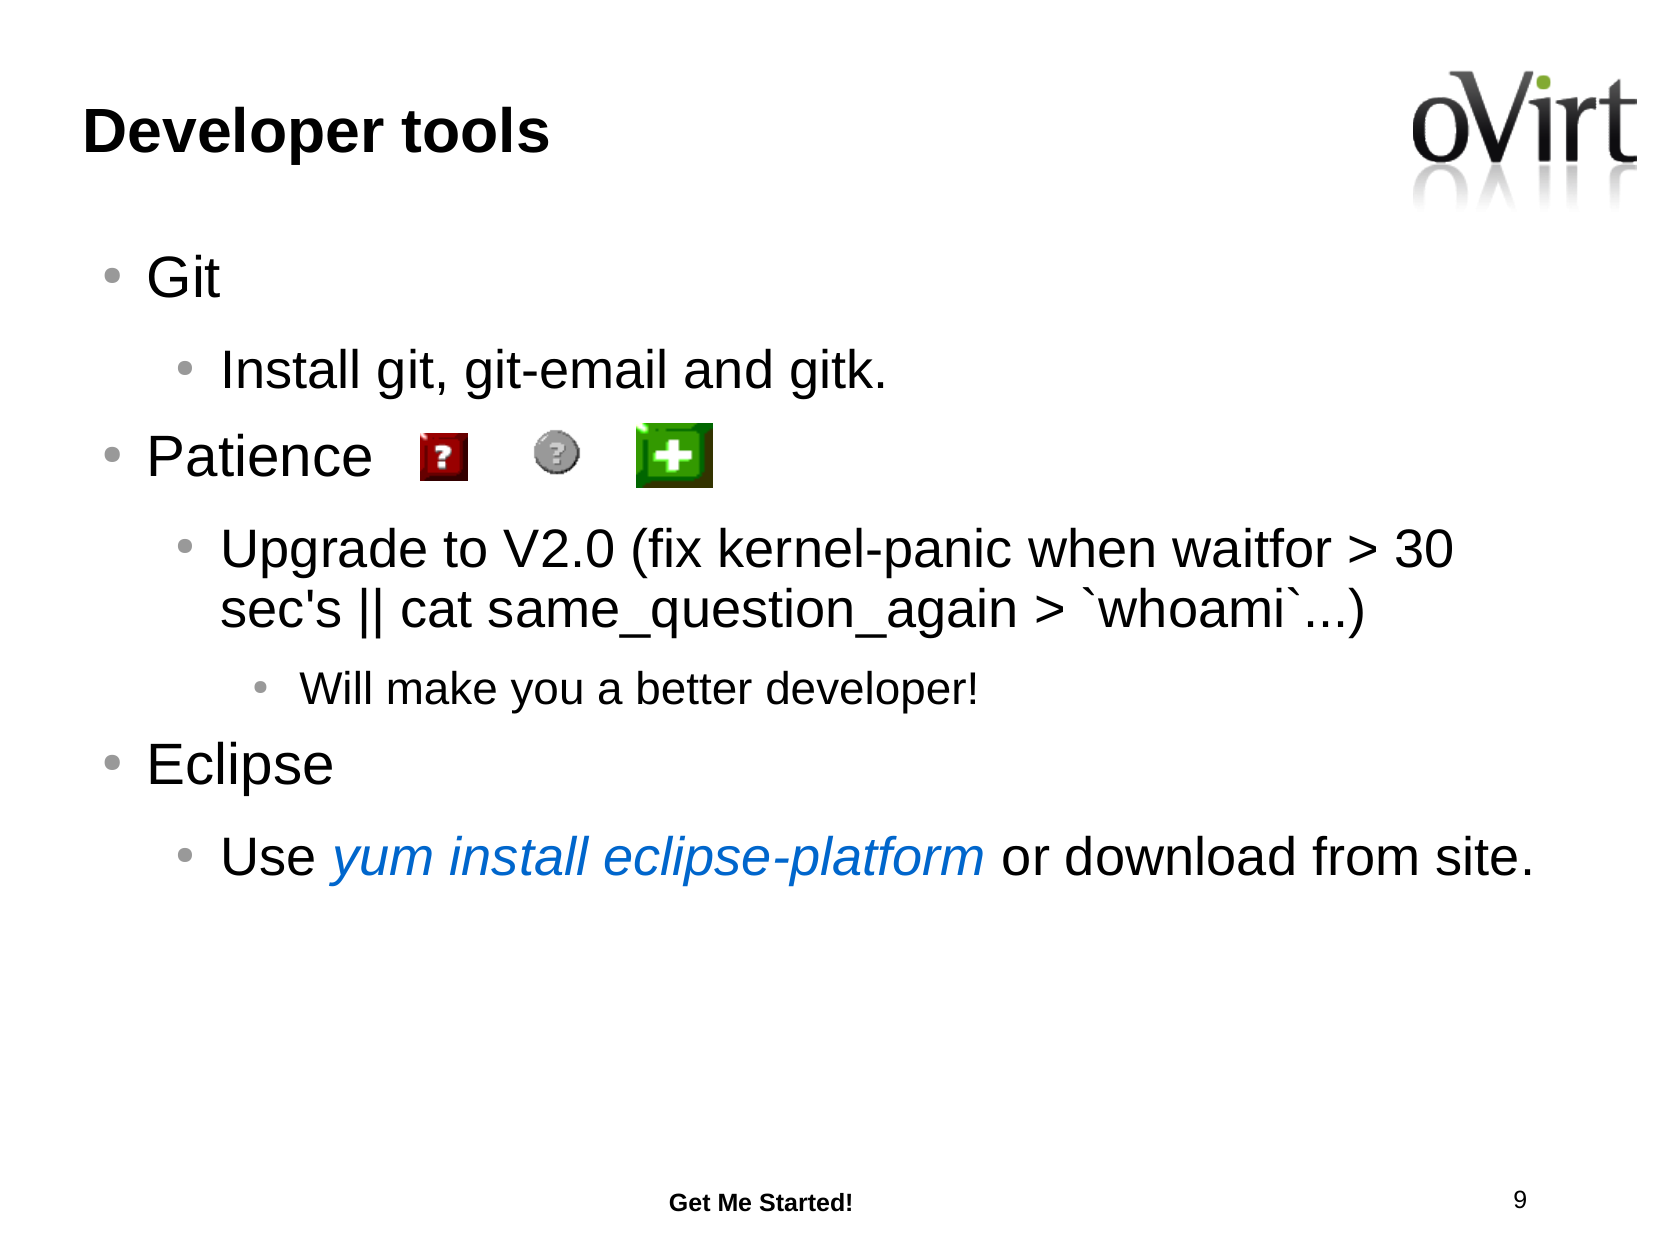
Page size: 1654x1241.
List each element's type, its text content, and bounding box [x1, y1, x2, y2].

list Git Install git, git-email and gitk. Patience Upgrade to V2.0 (fix kernel-panic when waitfor > 30 sec's || cat same_question_again > `whoami`...) Will make you a better developer! Eclipse Use yum install eclipse-platform or download from site. [86, 244, 1576, 1039]
picture [420, 433, 468, 481]
title Developer tools [82, 37, 1303, 225]
picture [636, 423, 713, 488]
picture [1413, 63, 1637, 212]
picture [531, 427, 582, 478]
